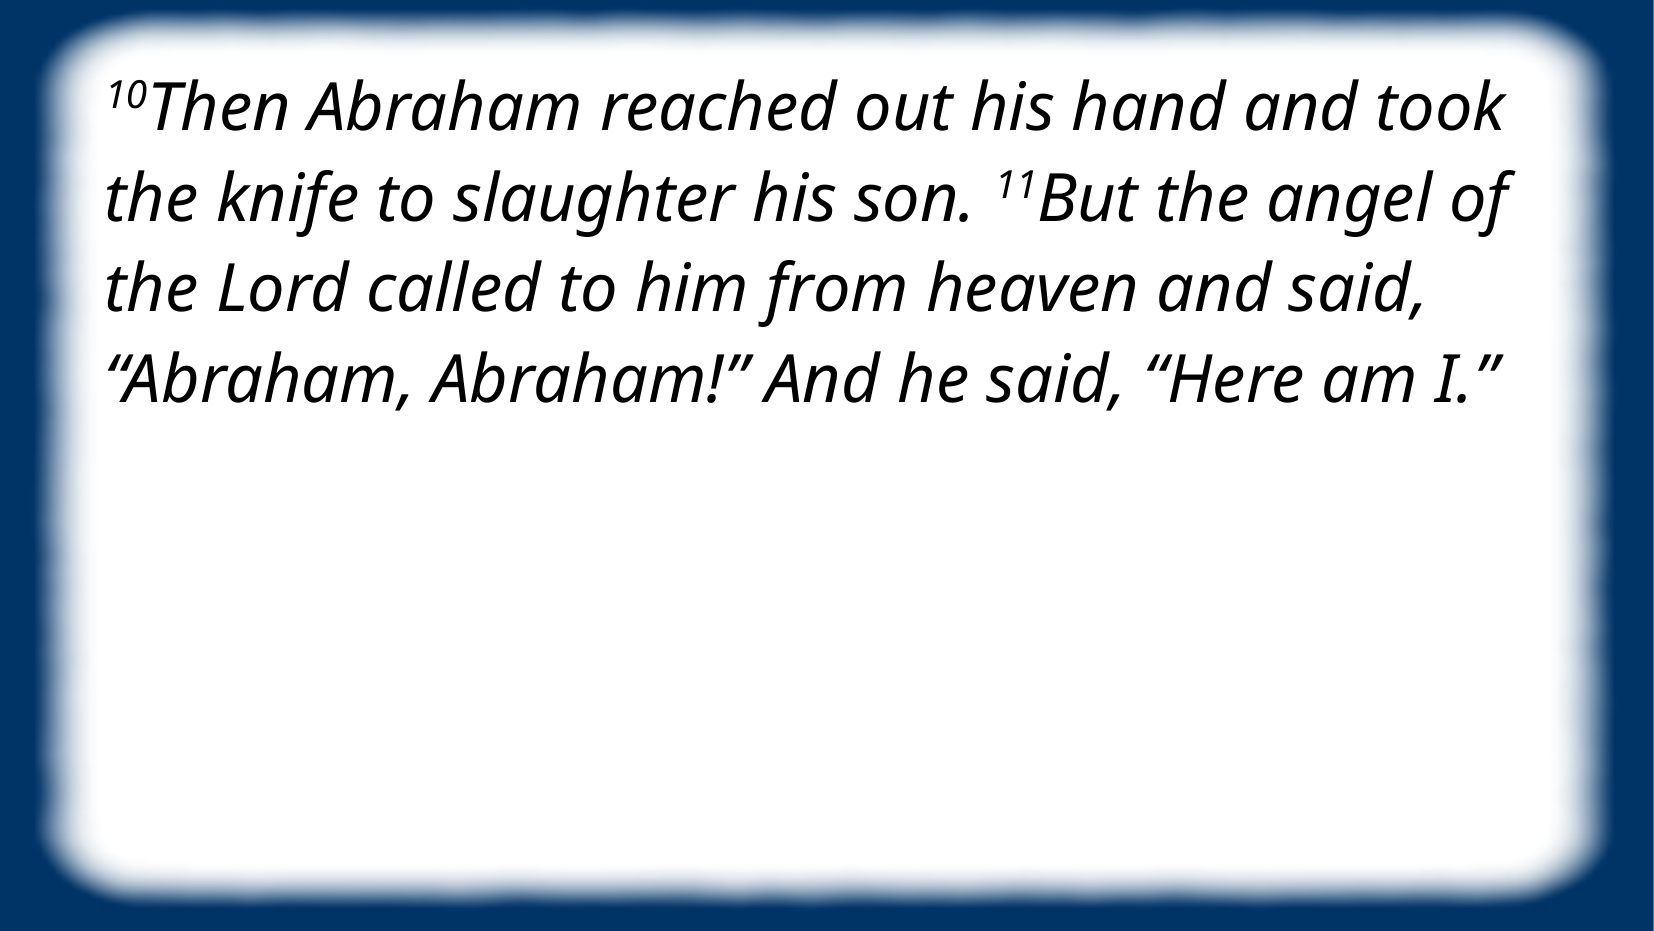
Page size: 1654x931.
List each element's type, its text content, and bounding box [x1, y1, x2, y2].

picture [0, 0, 1654, 931]
text_box 10Then Abraham reached out his hand and took the knife to slaughter his son. 11But the angel of the Lord called to him from heaven and said, “Abraham, Abraham!” And he said, “Here am I.” [90, 51, 1576, 436]
